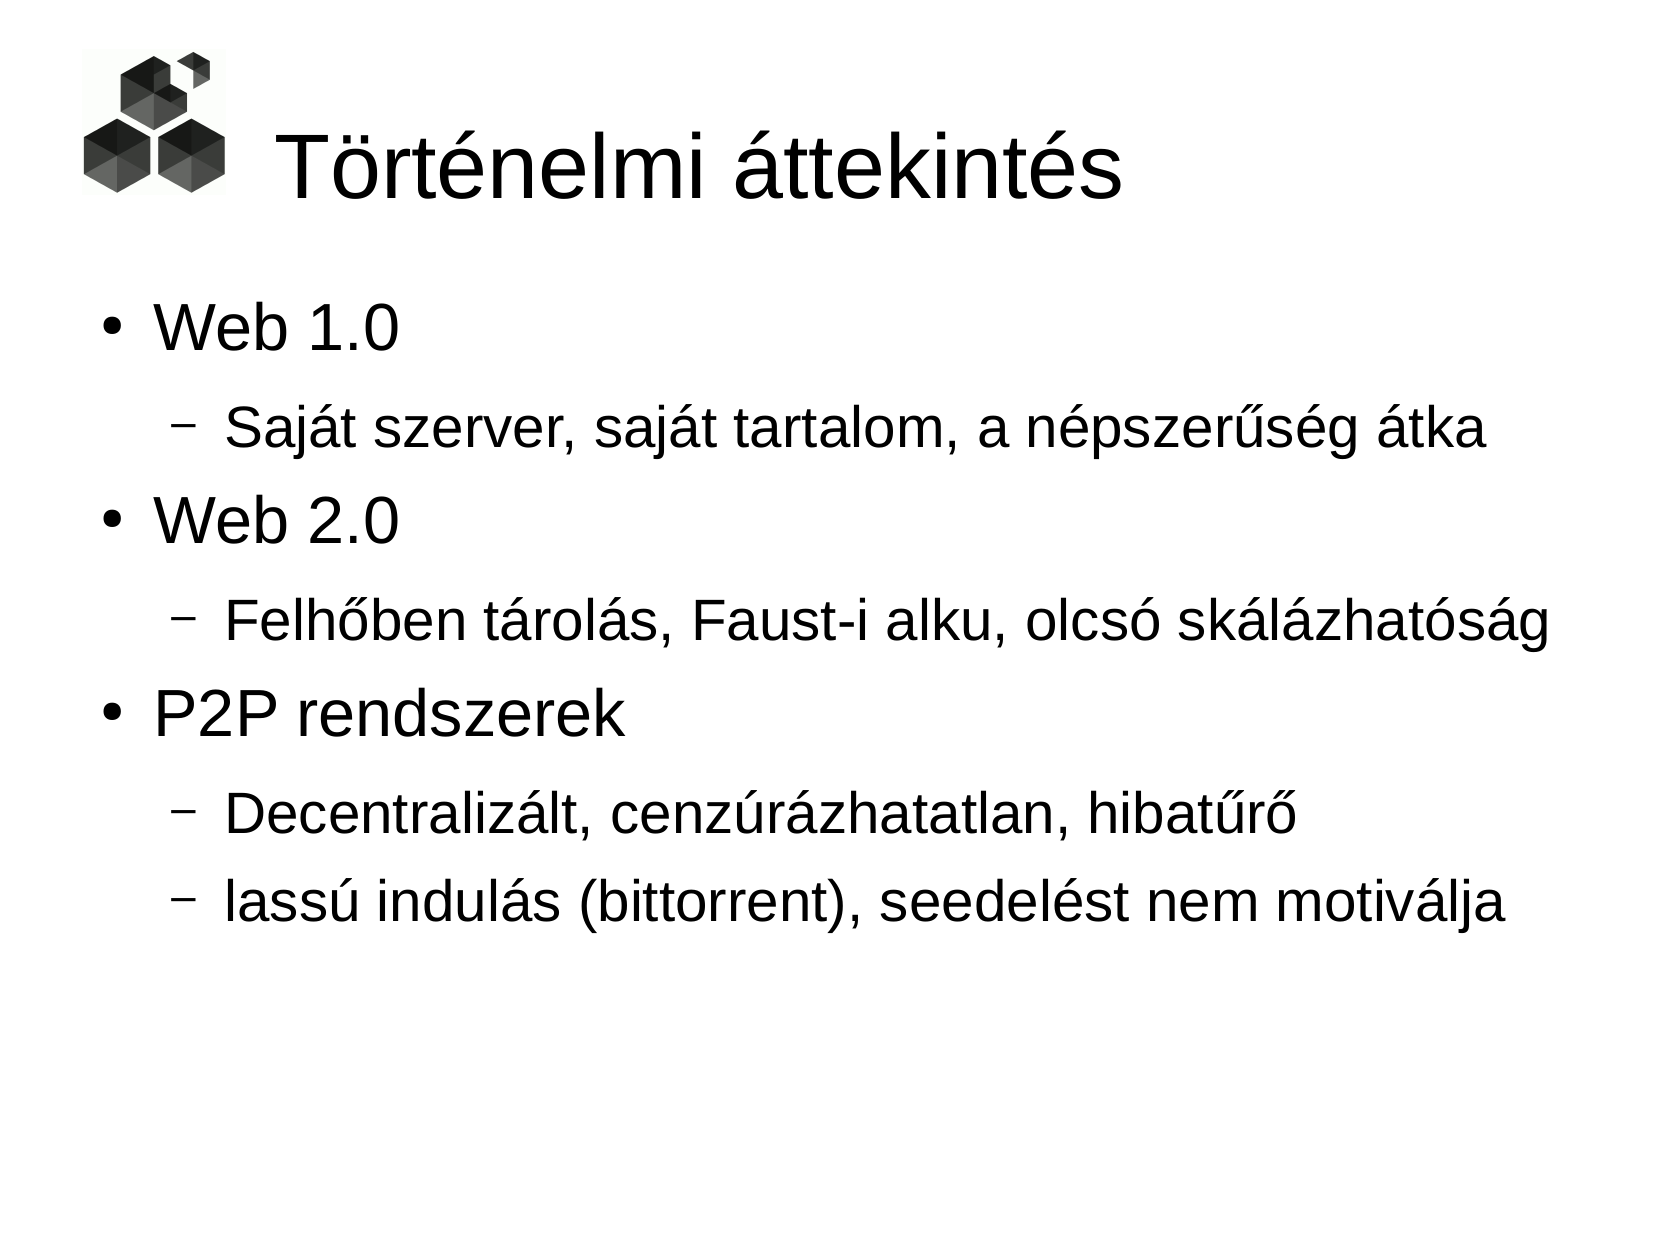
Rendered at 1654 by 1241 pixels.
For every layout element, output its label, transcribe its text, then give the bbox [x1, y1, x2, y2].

title Történelmi áttekintés [274, 94, 1591, 241]
picture [82, 49, 226, 196]
list Web 1.0 Saját szerver, saját tartalom, a népszerűség átka Web 2.0 Felhőben tárolás, Faust-i alku, olcsó skálázhatóság P2P rendszerek Decentralizált, cenzúrázhatatlan, hibatűrő lassú indulás (bittorrent), seedelést nem motiválja [82, 290, 1571, 1010]
